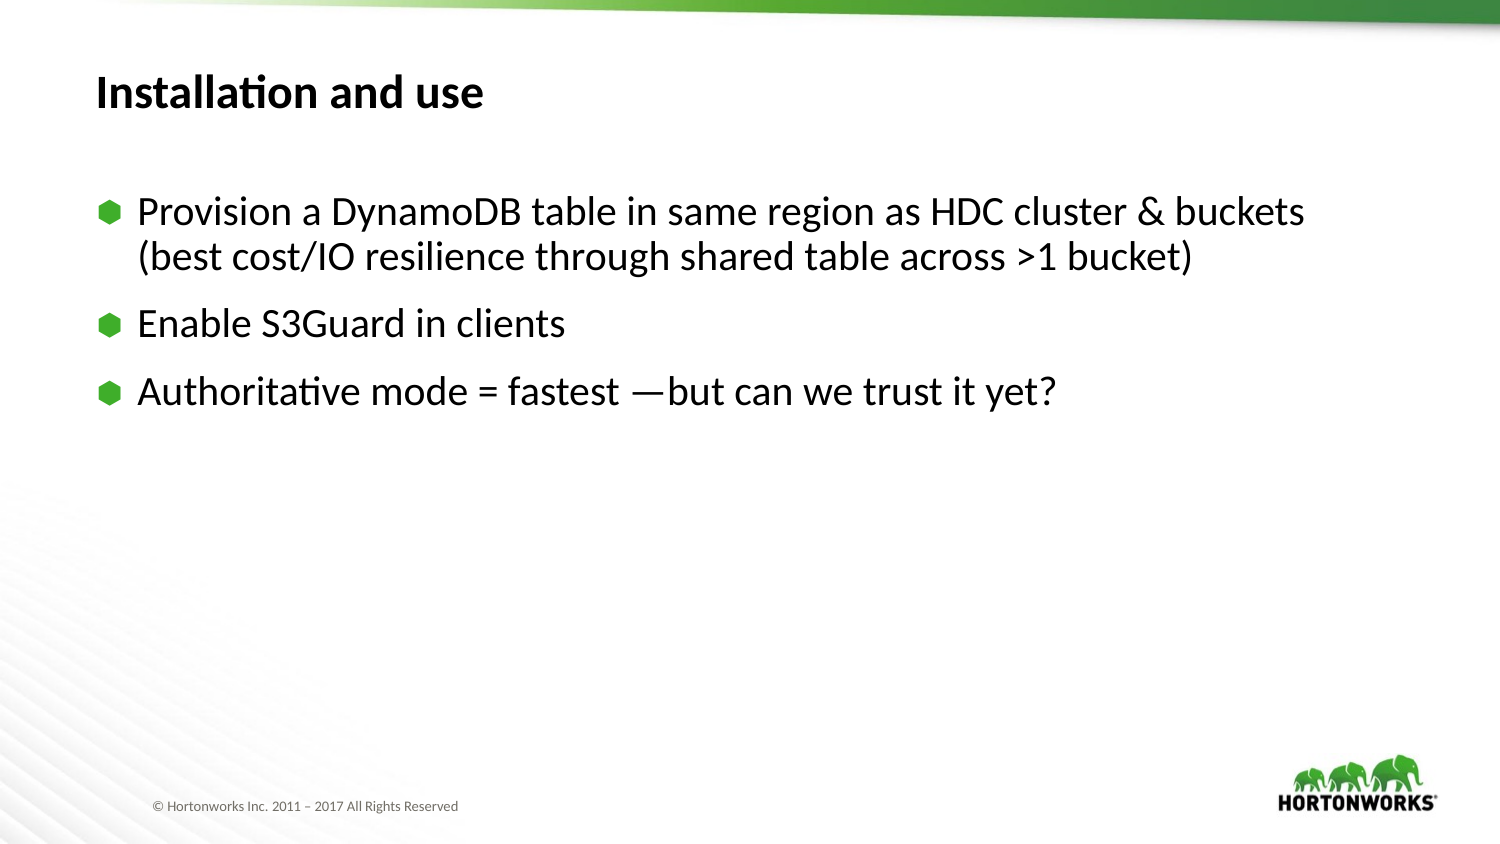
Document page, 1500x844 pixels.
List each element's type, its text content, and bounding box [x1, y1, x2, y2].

picture [0, 0, 1500, 844]
list Provision a DynamoDB table in same region as HDC cluster & buckets (best cost/IO resilience through shared table across >1 bucket) Enable S3Guard in clients Authoritative mode = fastest —but can we trust it yet? [86, 179, 1437, 734]
title Installation and use [86, 69, 1437, 119]
